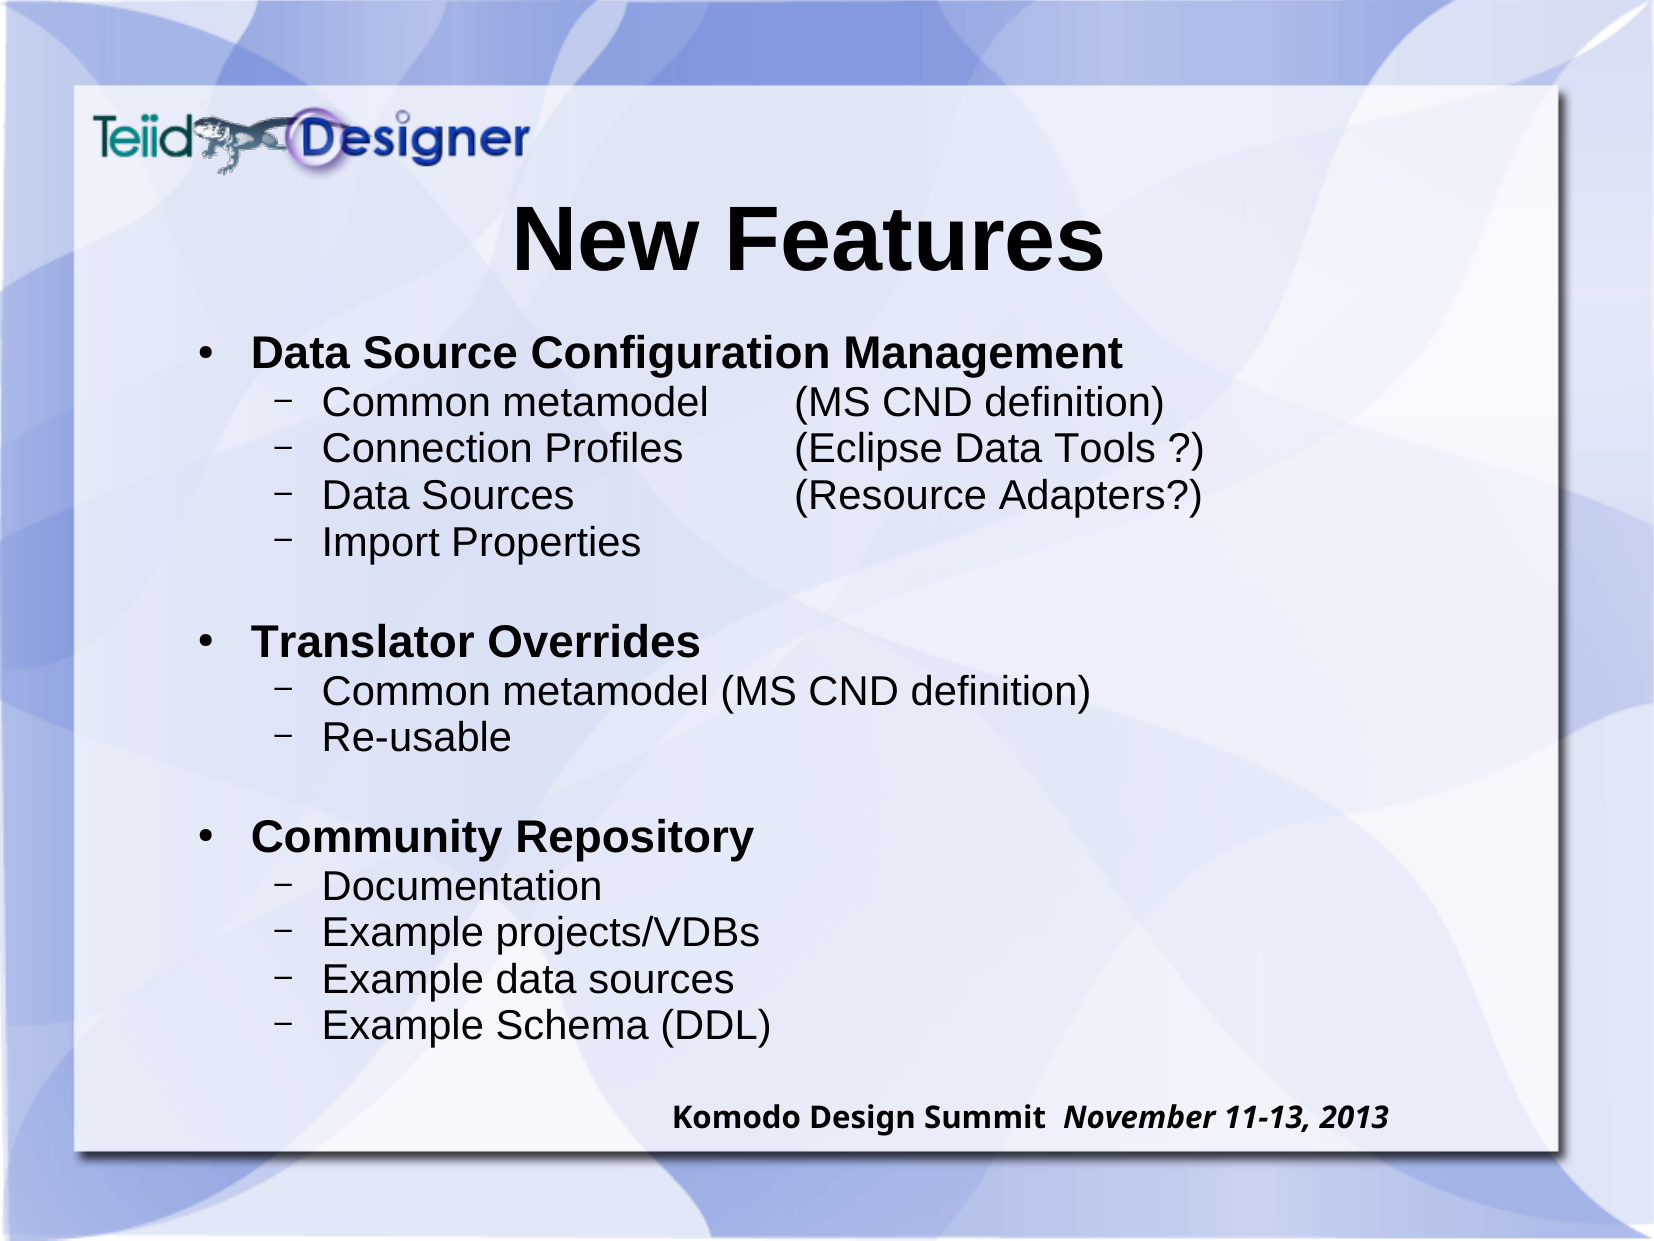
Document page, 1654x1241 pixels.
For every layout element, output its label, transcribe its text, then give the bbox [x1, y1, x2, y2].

picture [0, 0, 1654, 1241]
title New Features [82, 135, 1536, 343]
text_box Data Source Configuration Management Common metamodel (MS CND definition) Connection Profiles (Eclipse Data Tools ?) Data Sources (Resource Adapters?) Import Properties Translator Overrides Common metamodel (MS CND definition) Re-usable Community Repository Documentation Example projects/VDBs Example data sources Example Schema (DDL) [180, 225, 1456, 1100]
